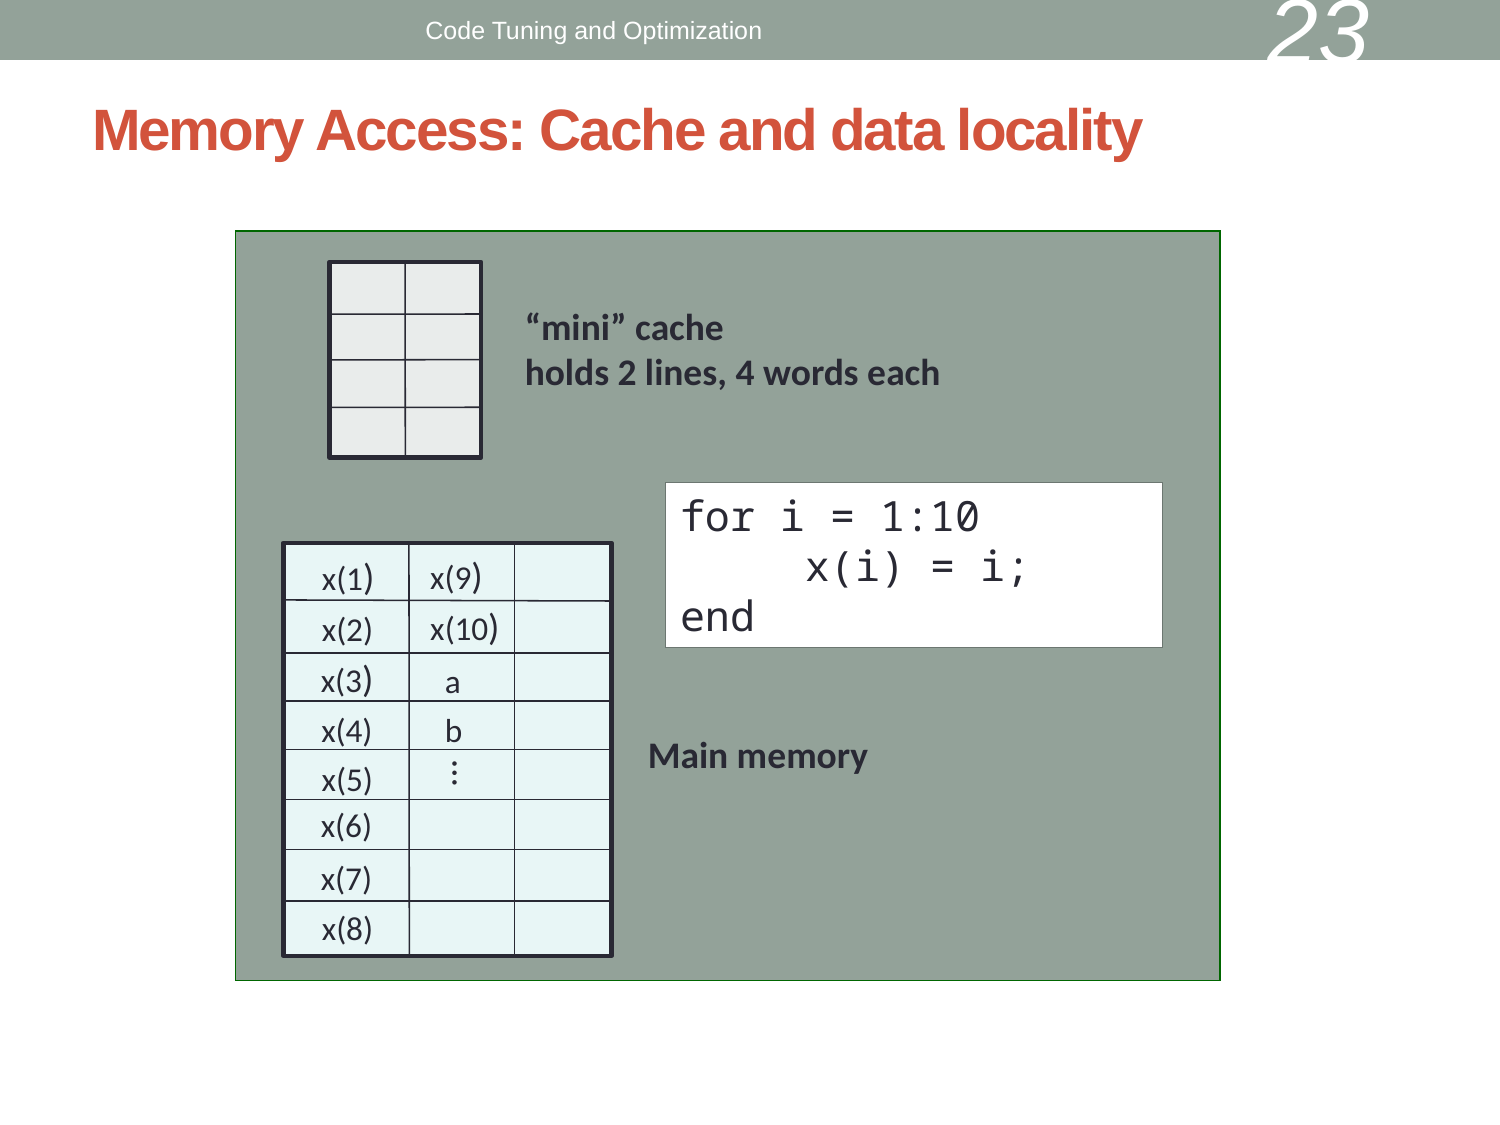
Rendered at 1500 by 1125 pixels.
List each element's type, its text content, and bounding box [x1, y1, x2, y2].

text_box [235, 230, 1221, 981]
title Memory Access: Cache and data locality [77, 66, 1357, 188]
text_box x(4) [306, 702, 410, 750]
text_box x(2) [307, 600, 415, 647]
text_box x(10) [415, 595, 541, 656]
footer Code Tuning and Optimization [410, 3, 1086, 57]
text_box x(3) [306, 647, 429, 708]
text_box x(1) [307, 545, 410, 600]
text_box x(5) [306, 750, 435, 806]
text_box for i = 1:10 x(i) = i; end [665, 482, 1163, 648]
text_box Main memory [633, 723, 970, 784]
text_box x(8) [307, 900, 409, 955]
text_box … [437, 745, 498, 841]
slide_number <number> [1252, 0, 1428, 54]
text_box x(9) [415, 544, 540, 595]
text_box b [430, 701, 515, 757]
text_box “mini” cache holds 2 lines, 4 words each [510, 295, 1016, 401]
text_box x(6) [306, 796, 420, 849]
text_box x(7) [306, 849, 420, 905]
text_box a [429, 652, 515, 708]
